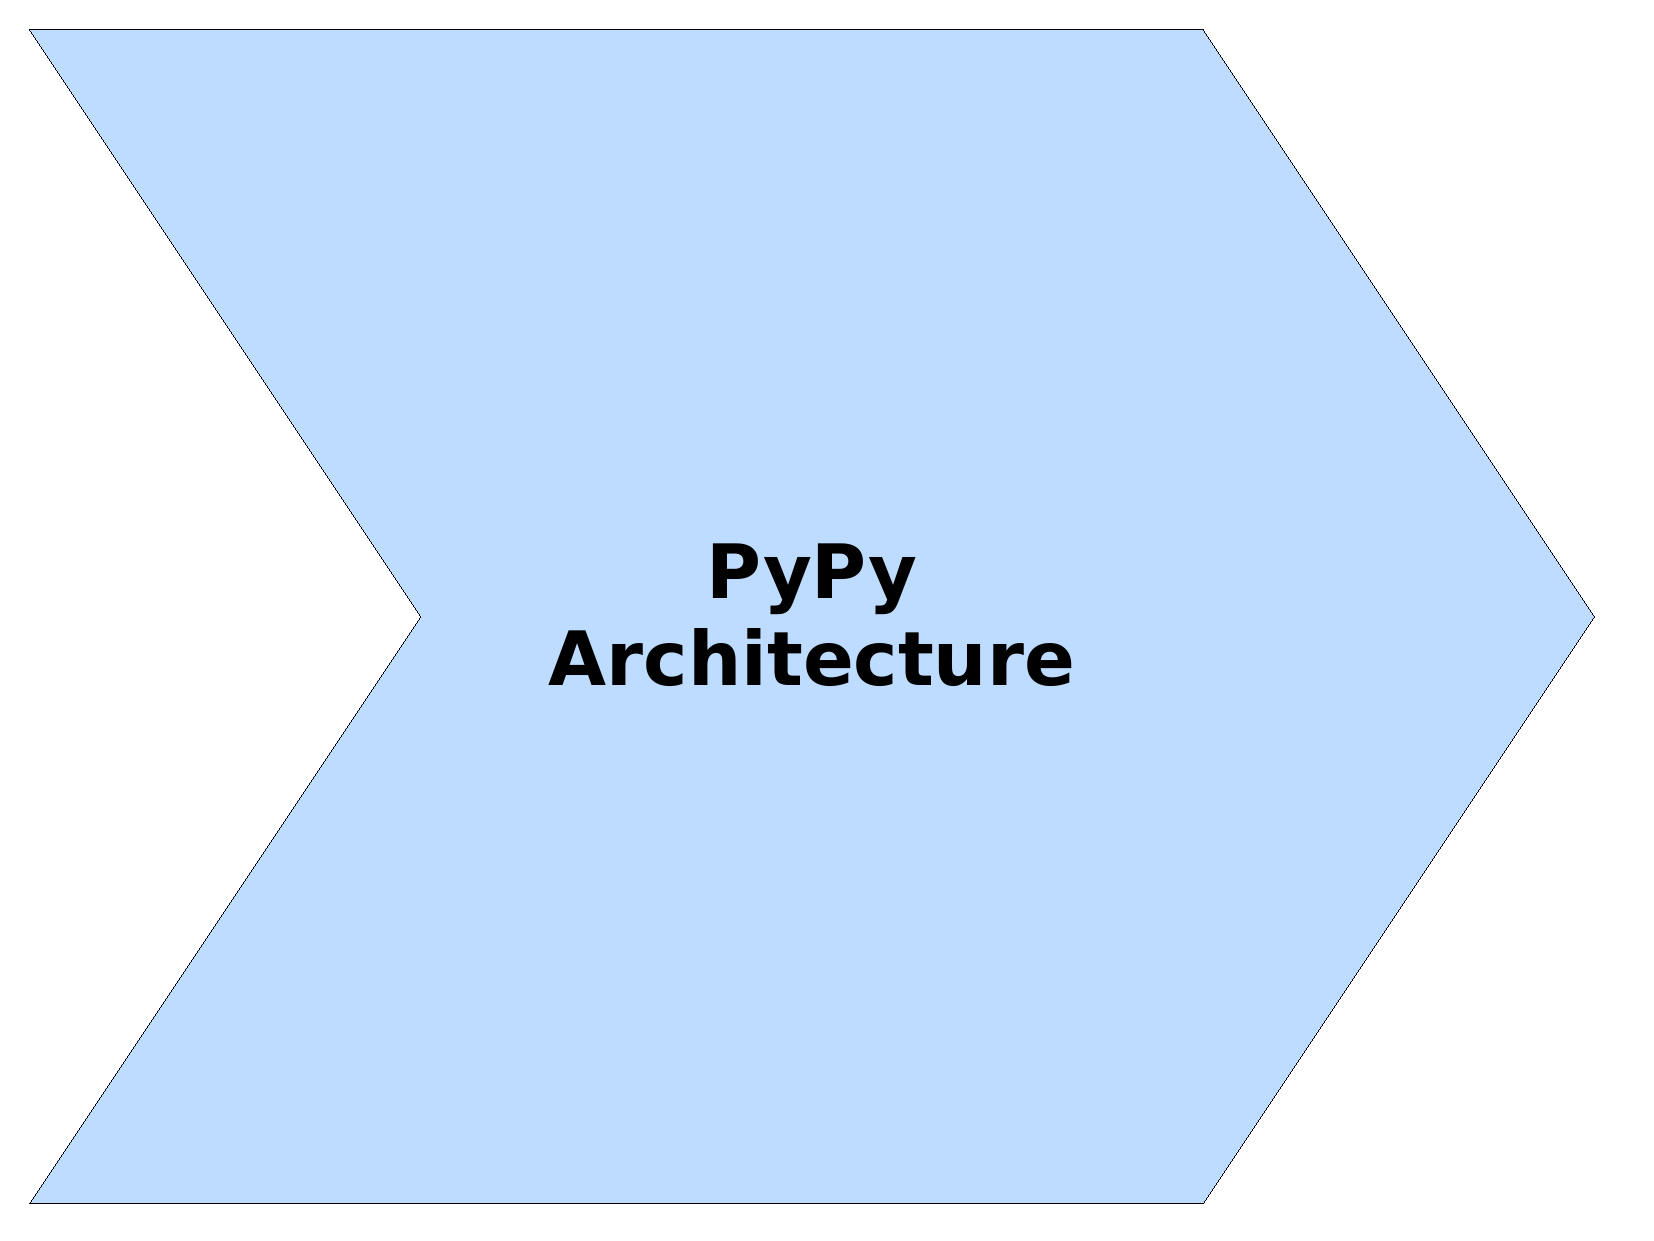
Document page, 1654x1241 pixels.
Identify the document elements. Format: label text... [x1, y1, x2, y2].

text_box PyPy Architecture [29, 29, 1595, 1204]
